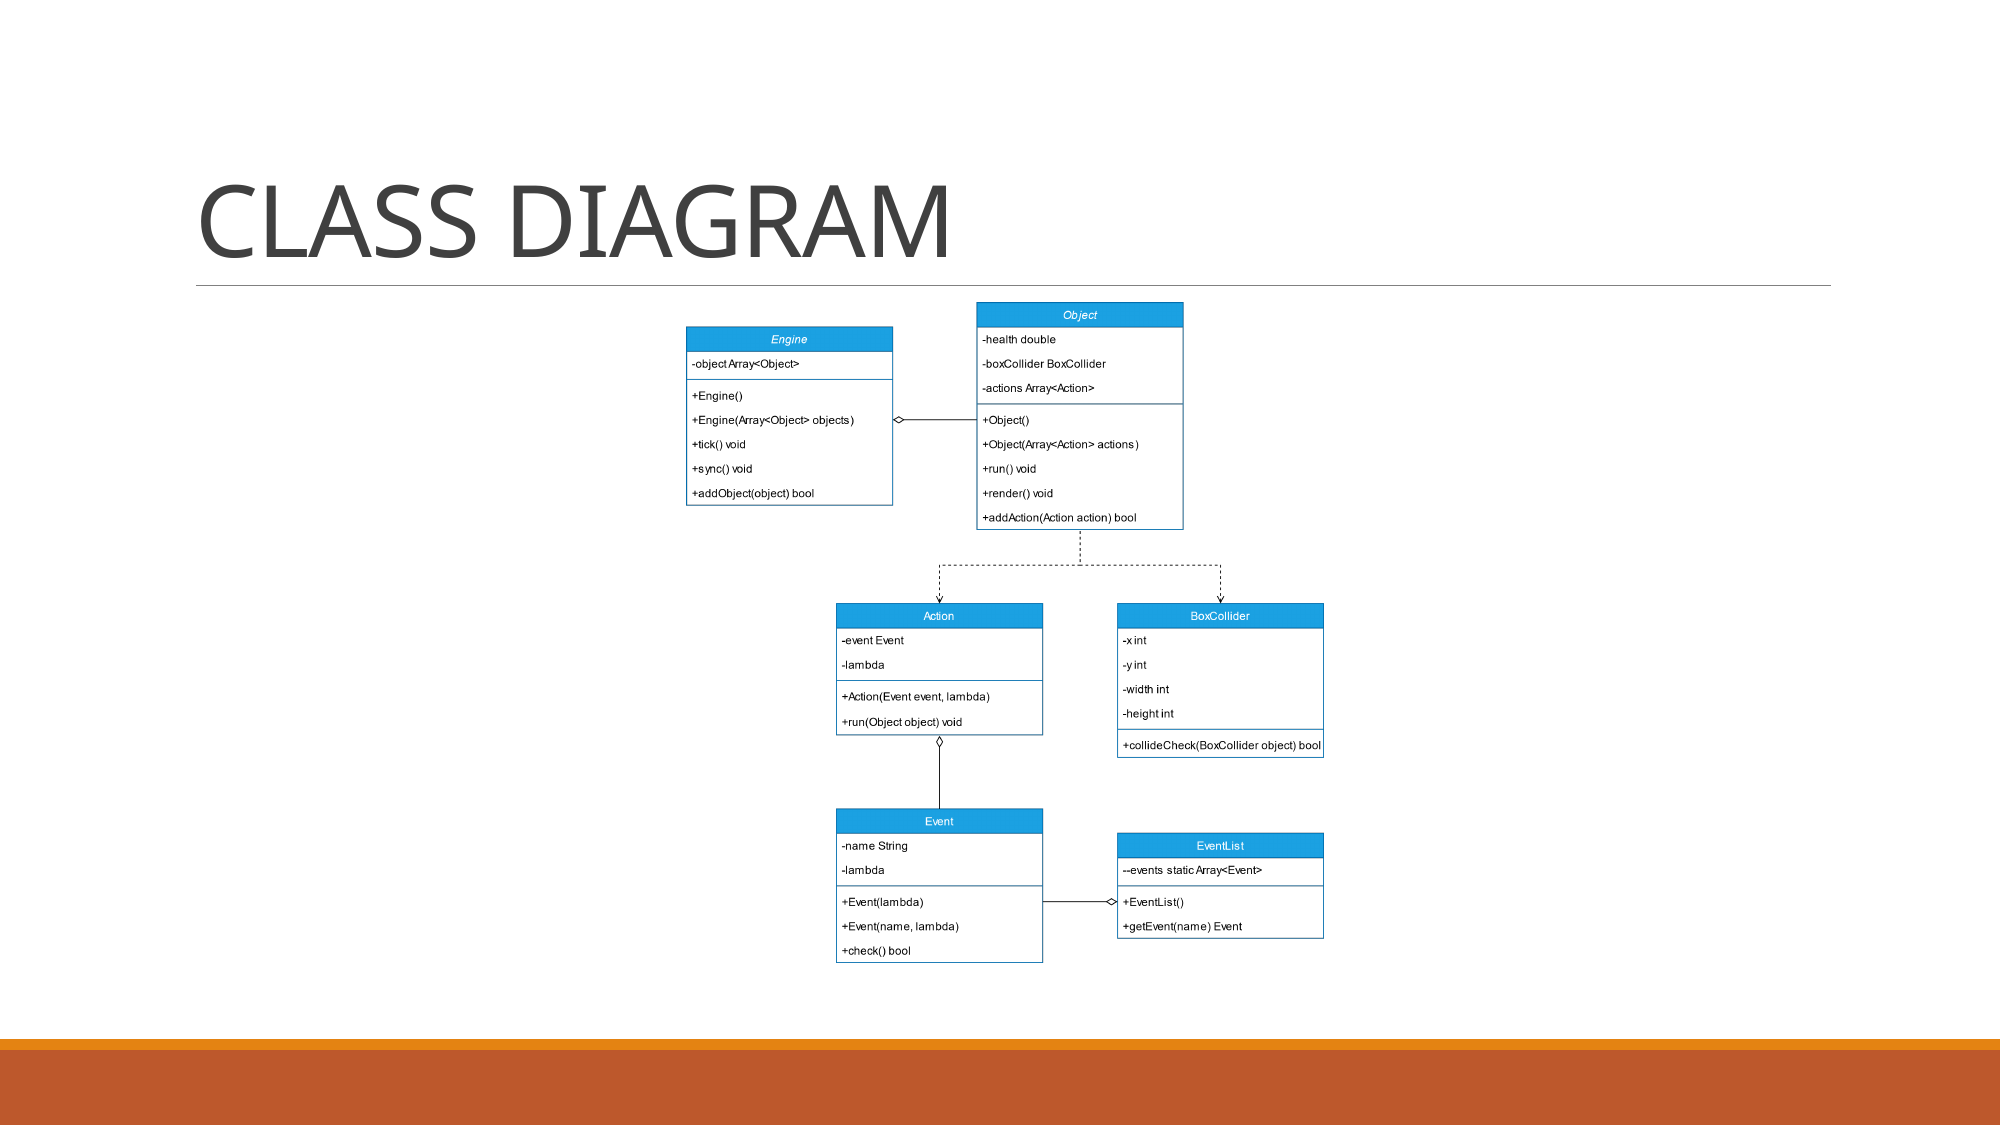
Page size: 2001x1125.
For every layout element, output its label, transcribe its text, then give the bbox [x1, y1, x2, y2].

title CLASS DIAGRAM [180, 47, 1830, 285]
picture [686, 302, 1324, 963]
